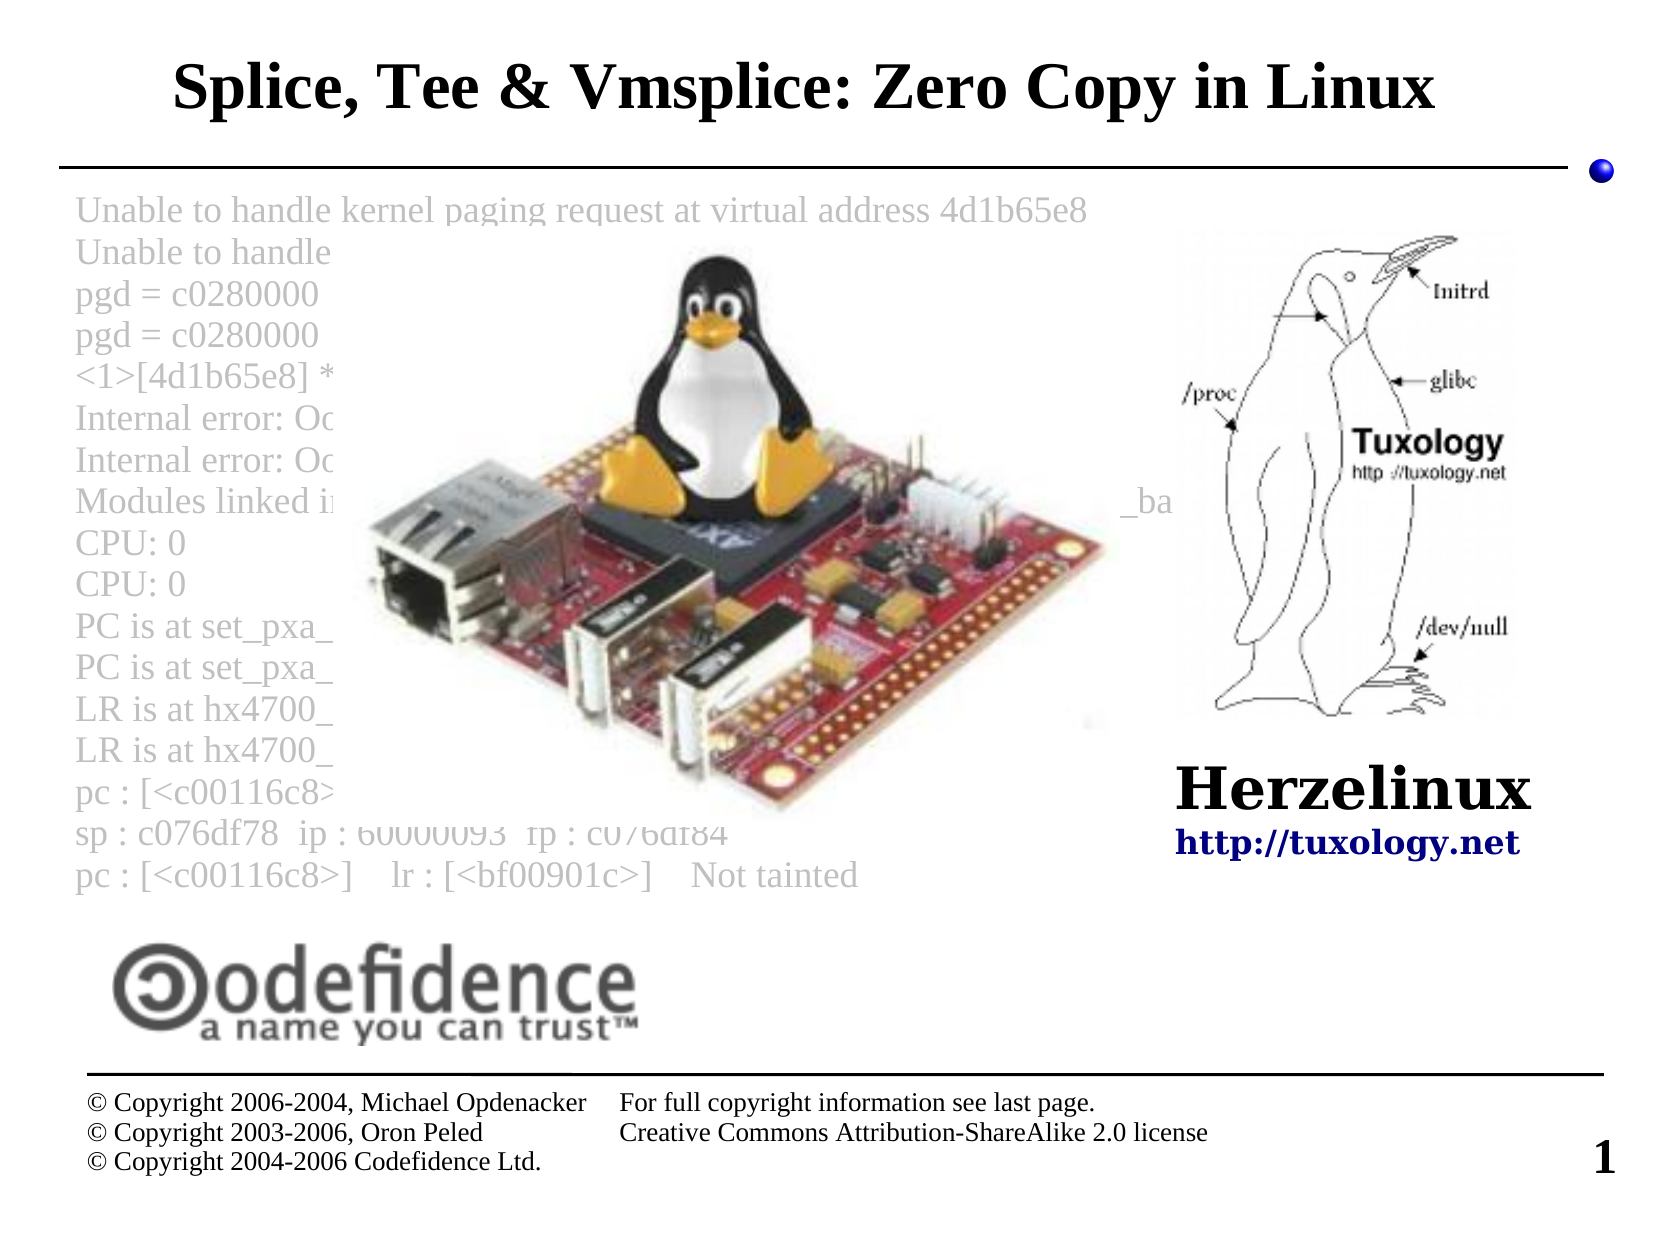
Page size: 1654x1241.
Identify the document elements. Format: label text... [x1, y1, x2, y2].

title Splice, Tee & Vmsplice: Zero Copy in Linux [60, 36, 1551, 137]
text_box Herzelinux http://tuxology.net [1174, 754, 1653, 863]
picture [1174, 228, 1517, 719]
text_box Unable to handle kernel paging request at virtual address 4d1b65e8 Unable to handle kernel paging request at virtual address 4d1b65e8 pgd = c0280000 pgd = c0280000 <1>[4d1b65e8] *pgd=00000000[4d1b65e8] *pgd=00000000 Internal error: Oops: f5 [#1] Internal error: Oops: f5 [#1] Modules linked in:Modules linked in: hx4700_udc hx4700_udc asic3_base asic3_base CPU: 0 CPU: 0 PC is at set_pxa_fb_info+0x2c/0x44 PC is at set_pxa_fb_info+0x2c/0x44 LR is at hx4700_udc_init+0x1c/0x38 [hx4700_udc] LR is at hx4700_udc_init+0x1c/0x38 [hx4700_udc] pc : [<c00116c8>] lr : [<bf00901c>] Not tainted sp : c076df78 ip : 60000093 fp : c076df84 pc : [<c00116c8>] lr : [<bf00901c>] Not tainted [75, 189, 1607, 937]
picture [333, 226, 1120, 827]
picture [112, 937, 644, 1046]
